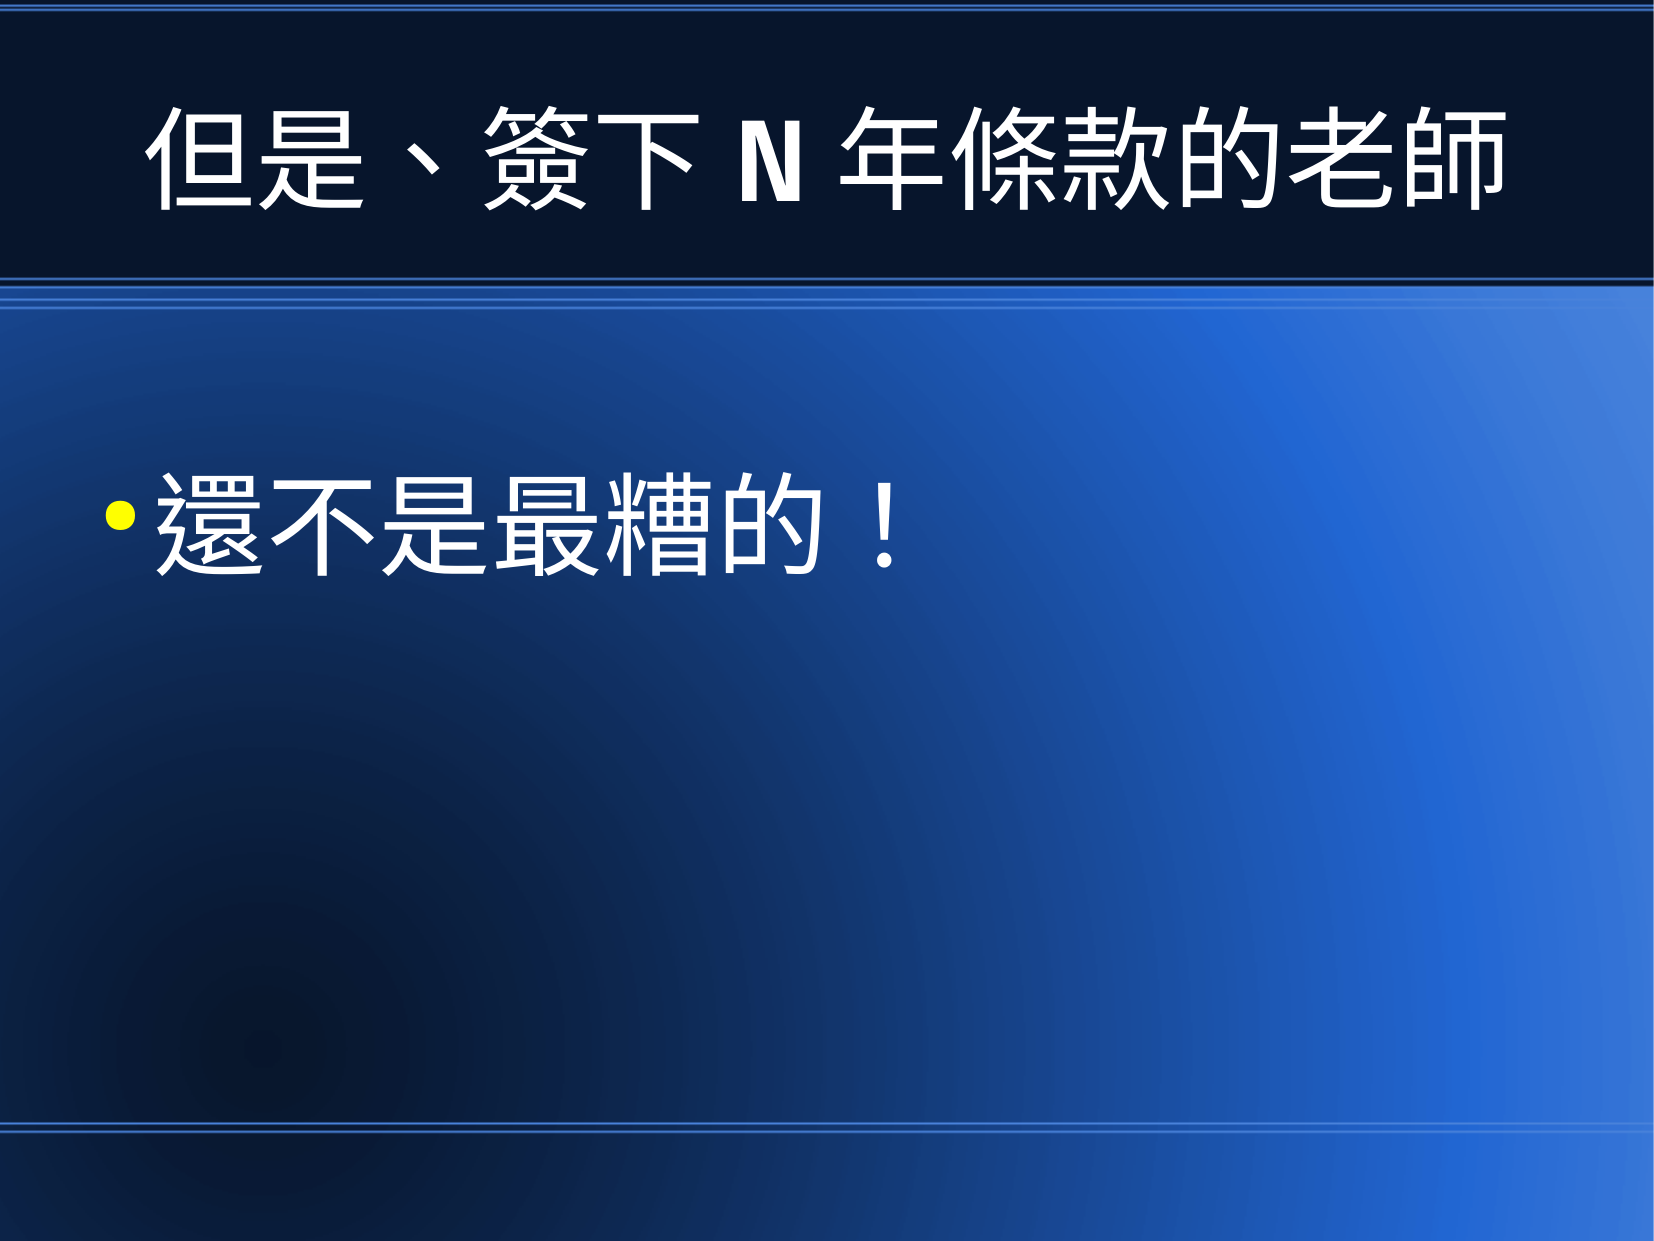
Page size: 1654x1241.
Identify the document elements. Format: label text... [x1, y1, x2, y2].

picture [0, 0, 1654, 1241]
title 但是、簽下N年條款的老師 [82, 49, 1571, 257]
list 還不是最糟的！ [82, 355, 1571, 1241]
